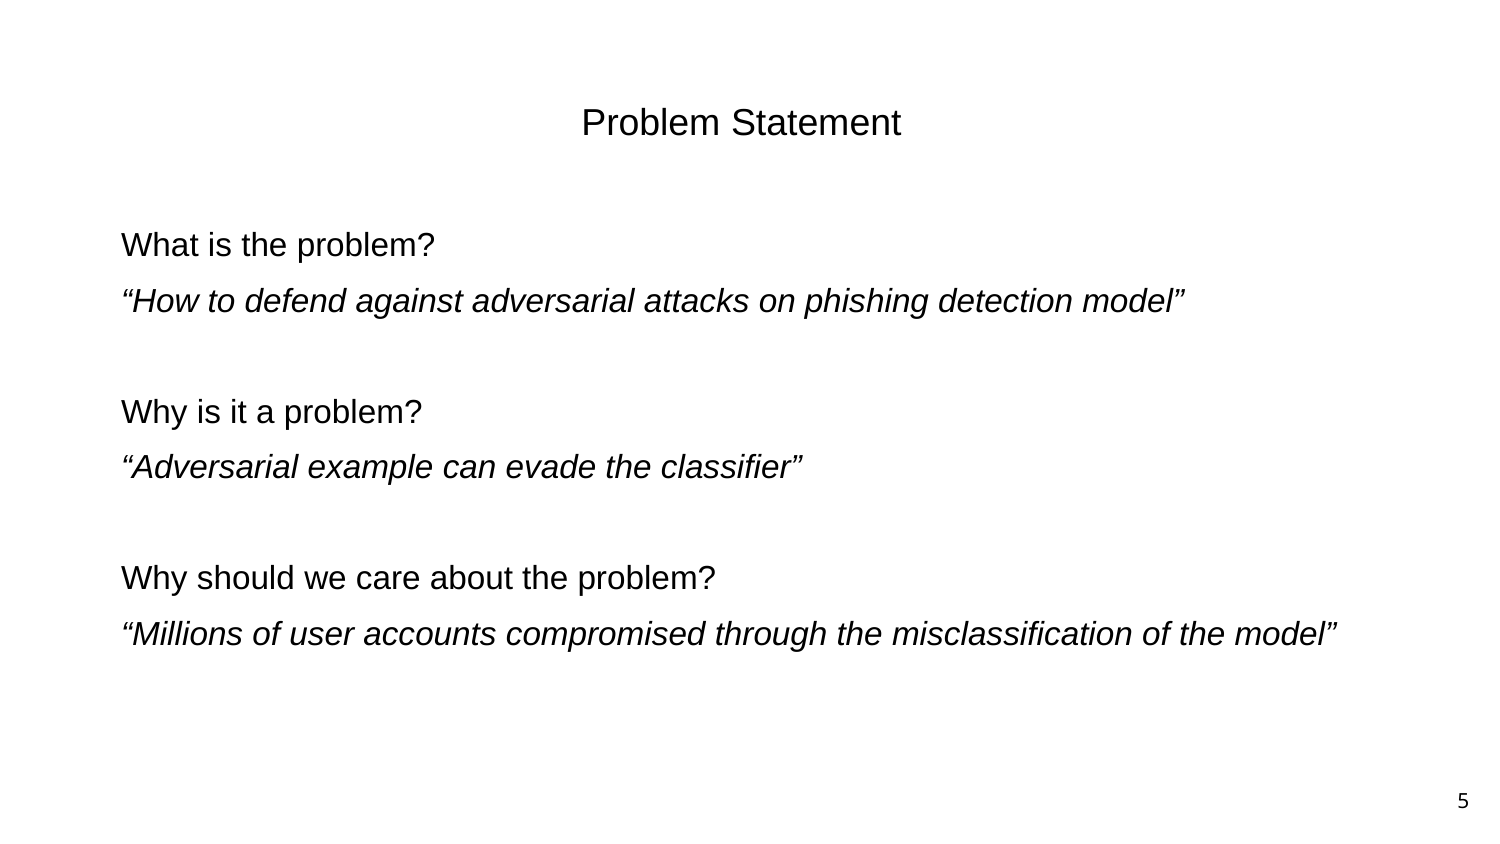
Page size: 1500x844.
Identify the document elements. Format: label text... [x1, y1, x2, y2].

text_box What is the problem? “How to defend against adversarial attacks on phishing detection model” Why is it a problem? “Adversarial example can evade the classifier” Why should we care about the problem? “Millions of user accounts compromised through the misclassification of the model” [106, 200, 1354, 660]
text_box Problem Statement [566, 94, 917, 152]
